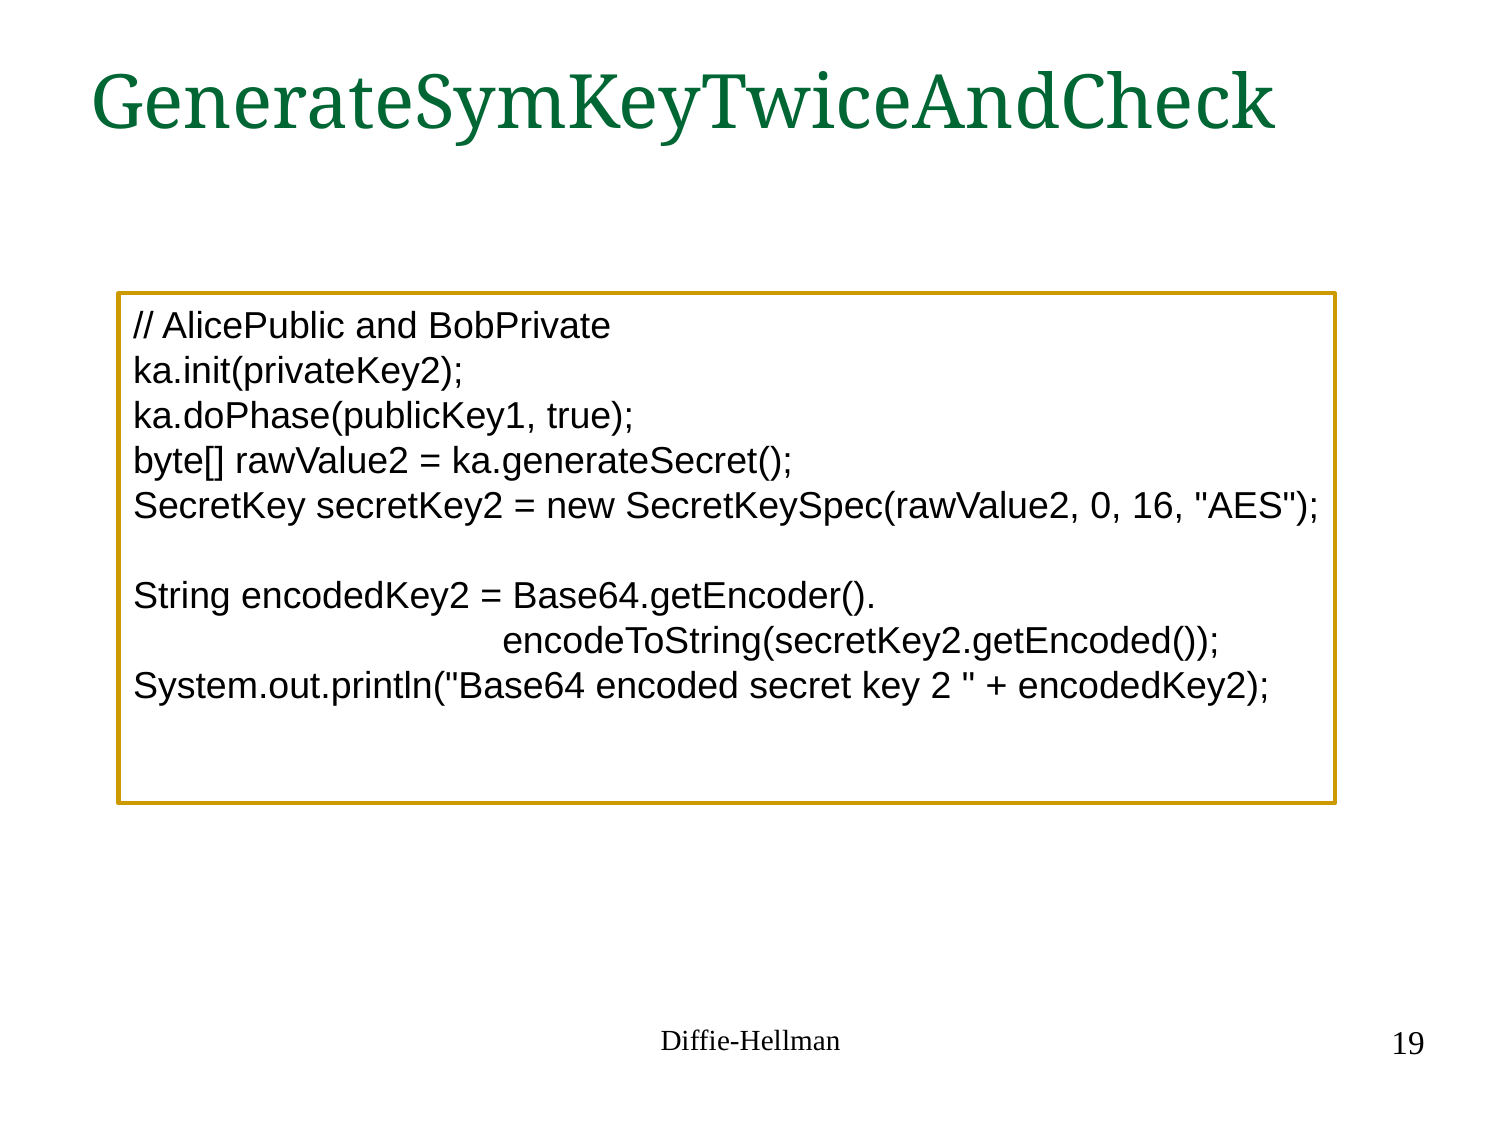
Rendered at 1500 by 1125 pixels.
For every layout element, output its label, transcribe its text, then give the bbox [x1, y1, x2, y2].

title GenerateSymKeyTwiceAndCheck [75, 45, 1425, 233]
text_box // AlicePublic and BobPrivate ka.init(privateKey2); ka.doPhase(publicKey1, true); byte[] rawValue2 = ka.generateSecret(); SecretKey secretKey2 = new SecretKeySpec(rawValue2, 0, 16, "AES"); String encodedKey2 = Base64.getEncoder(). encodeToString(secretKey2.getEncoded()); System.out.println("Base64 encoded secret key 2 " + encodedKey2); [118, 293, 1335, 804]
